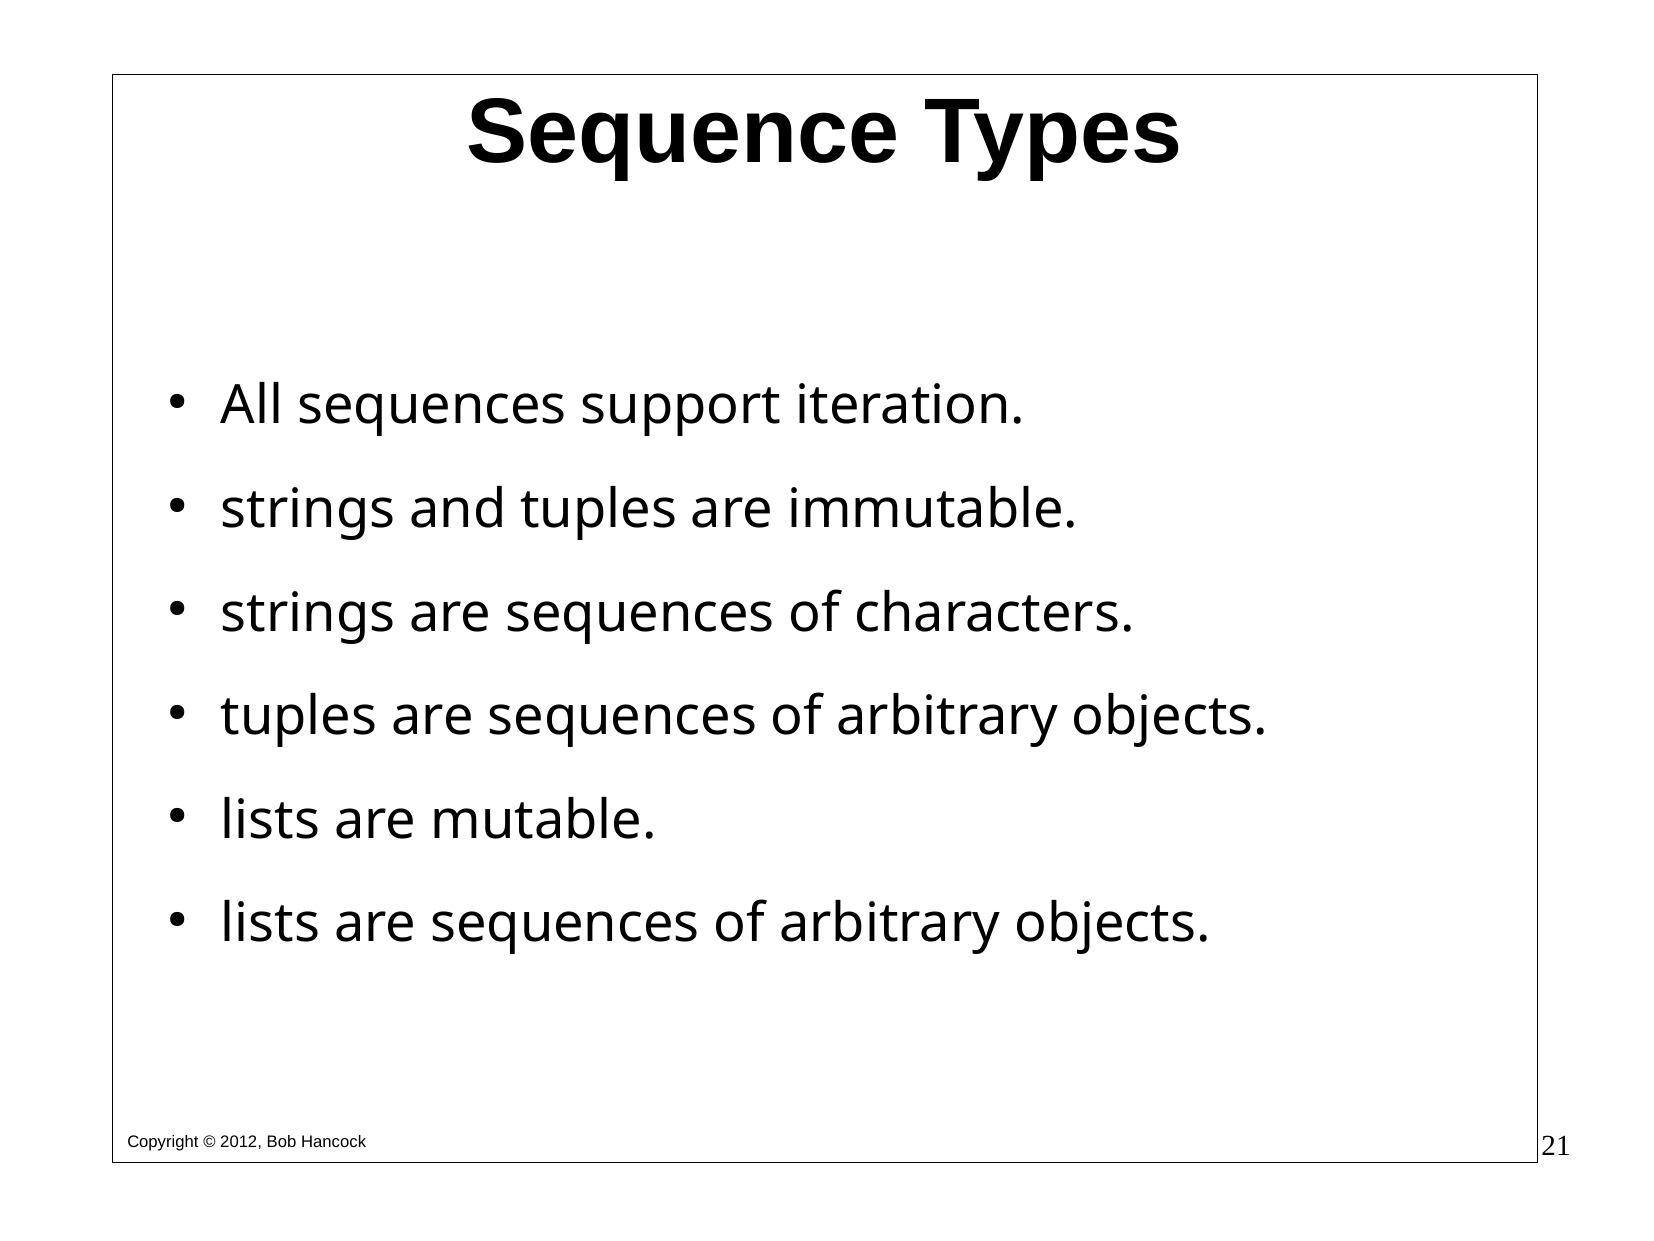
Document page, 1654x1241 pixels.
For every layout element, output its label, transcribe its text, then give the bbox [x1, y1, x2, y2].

list All sequences support iteration. strings and tuples are immutable. strings are sequences of characters. tuples are sequences of arbitrary objects. lists are mutable. lists are sequences of arbitrary objects. [150, 262, 1501, 1126]
title Sequence Types [112, 75, 1538, 188]
text_box Copyright © 2012, Bob Hancock [112, 1125, 382, 1159]
